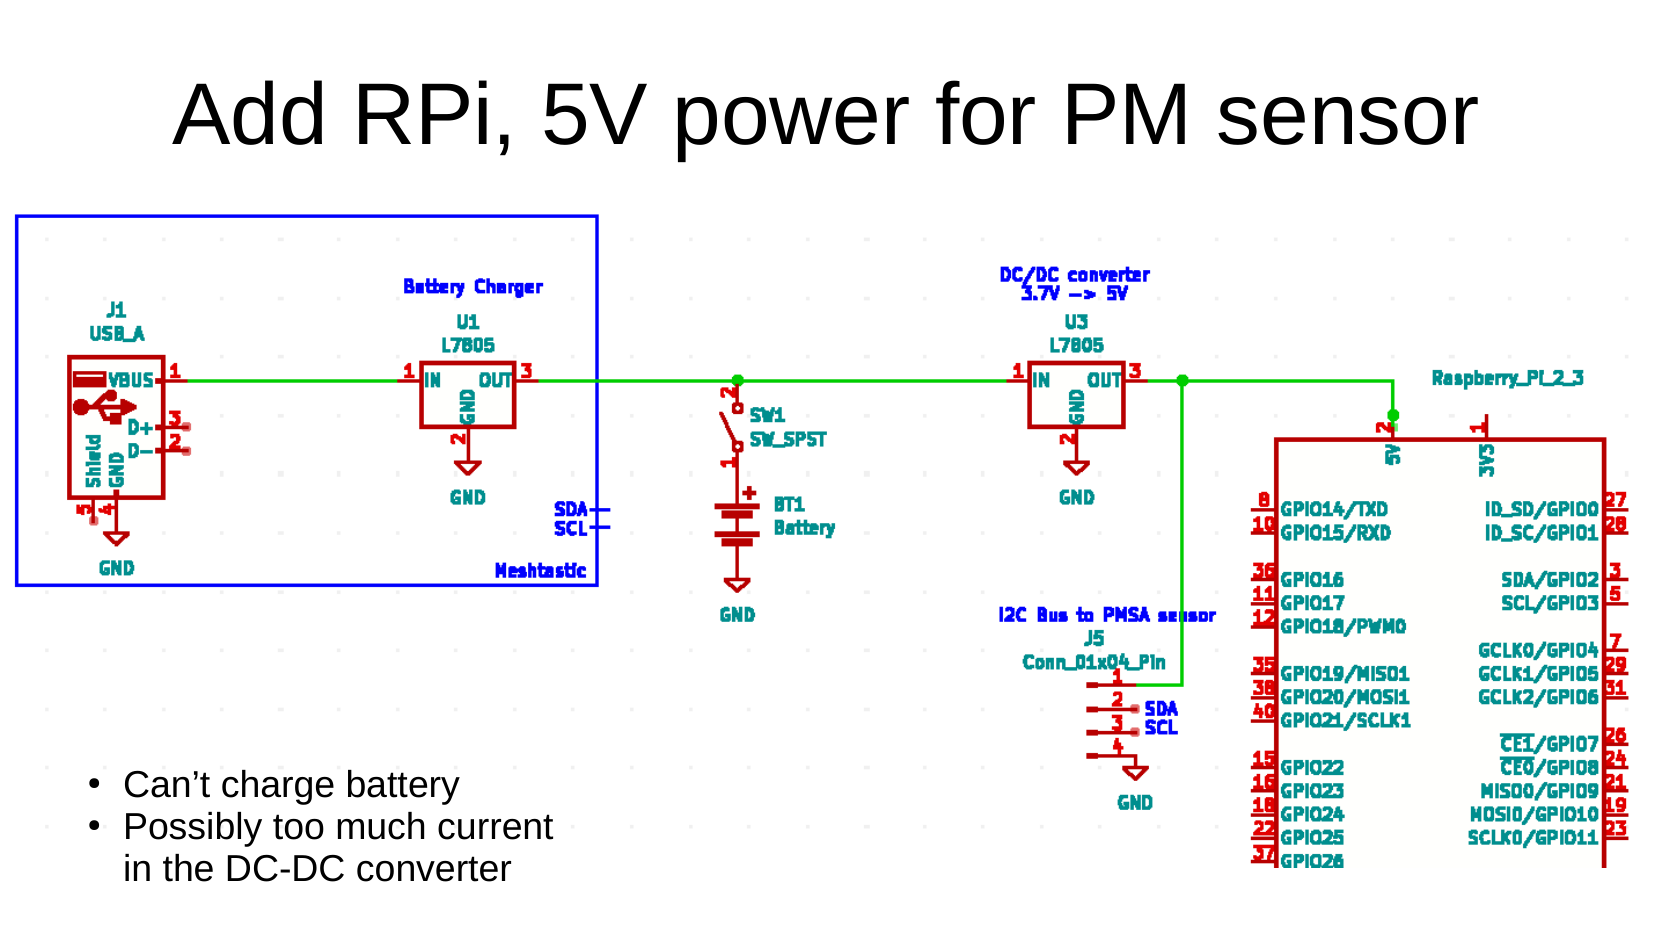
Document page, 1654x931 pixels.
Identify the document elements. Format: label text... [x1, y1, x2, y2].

picture [0, 182, 1654, 868]
text_box Can’t charge battery Possibly too much current in the DC-DC converter [72, 756, 588, 931]
title Add RPi, 5V power for PM sensor [82, 37, 1571, 182]
